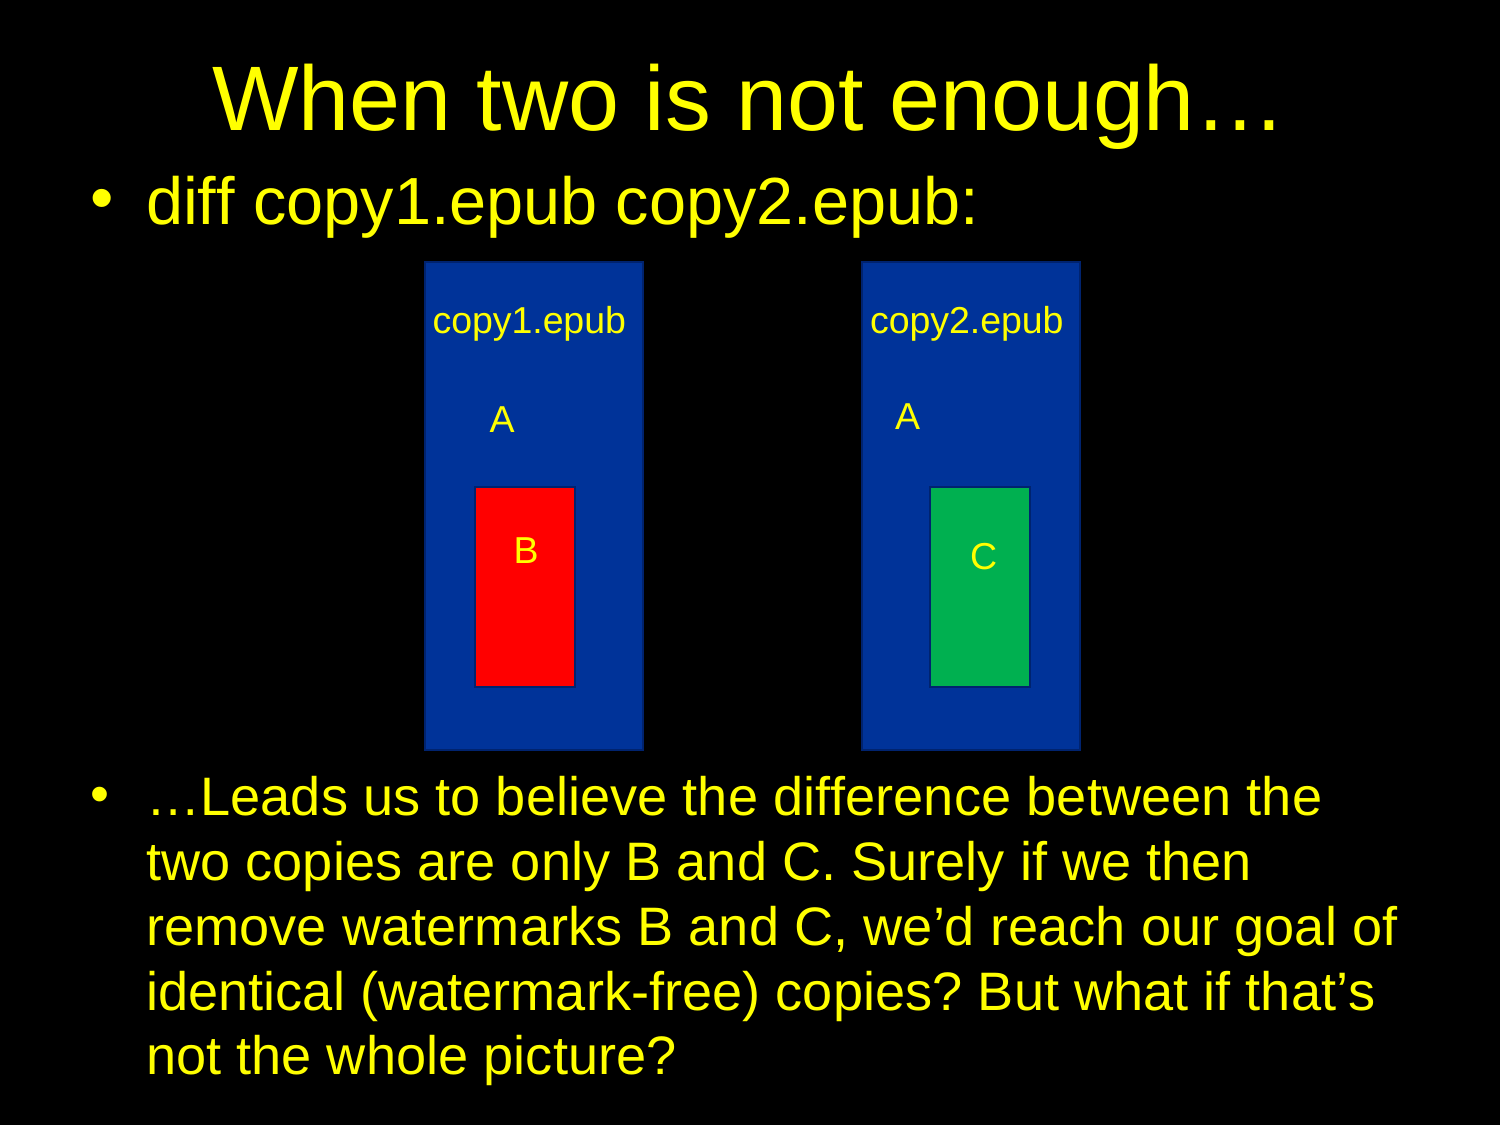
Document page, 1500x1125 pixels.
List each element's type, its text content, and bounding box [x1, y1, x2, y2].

text_box B [498, 517, 549, 579]
text_box [424, 349, 643, 750]
text_box C [955, 524, 1006, 585]
text_box copy2.epub [855, 287, 1106, 349]
text_box [862, 349, 1081, 750]
text_box A [880, 384, 931, 445]
text_box A [474, 387, 526, 448]
text_box [424, 262, 643, 287]
text_box copy1.epub [417, 287, 668, 349]
title When two is not enough… [75, 0, 1426, 149]
text_box [862, 262, 1081, 287]
list diff copy1.epub copy2.epub: …Leads us to believe the difference between the two copies are only B and C. Surely if we then remove watermarks B and C, we’d reach our goal of identical (watermark-free) copies? But what if that’s not the whole picture? [75, 149, 1426, 1094]
